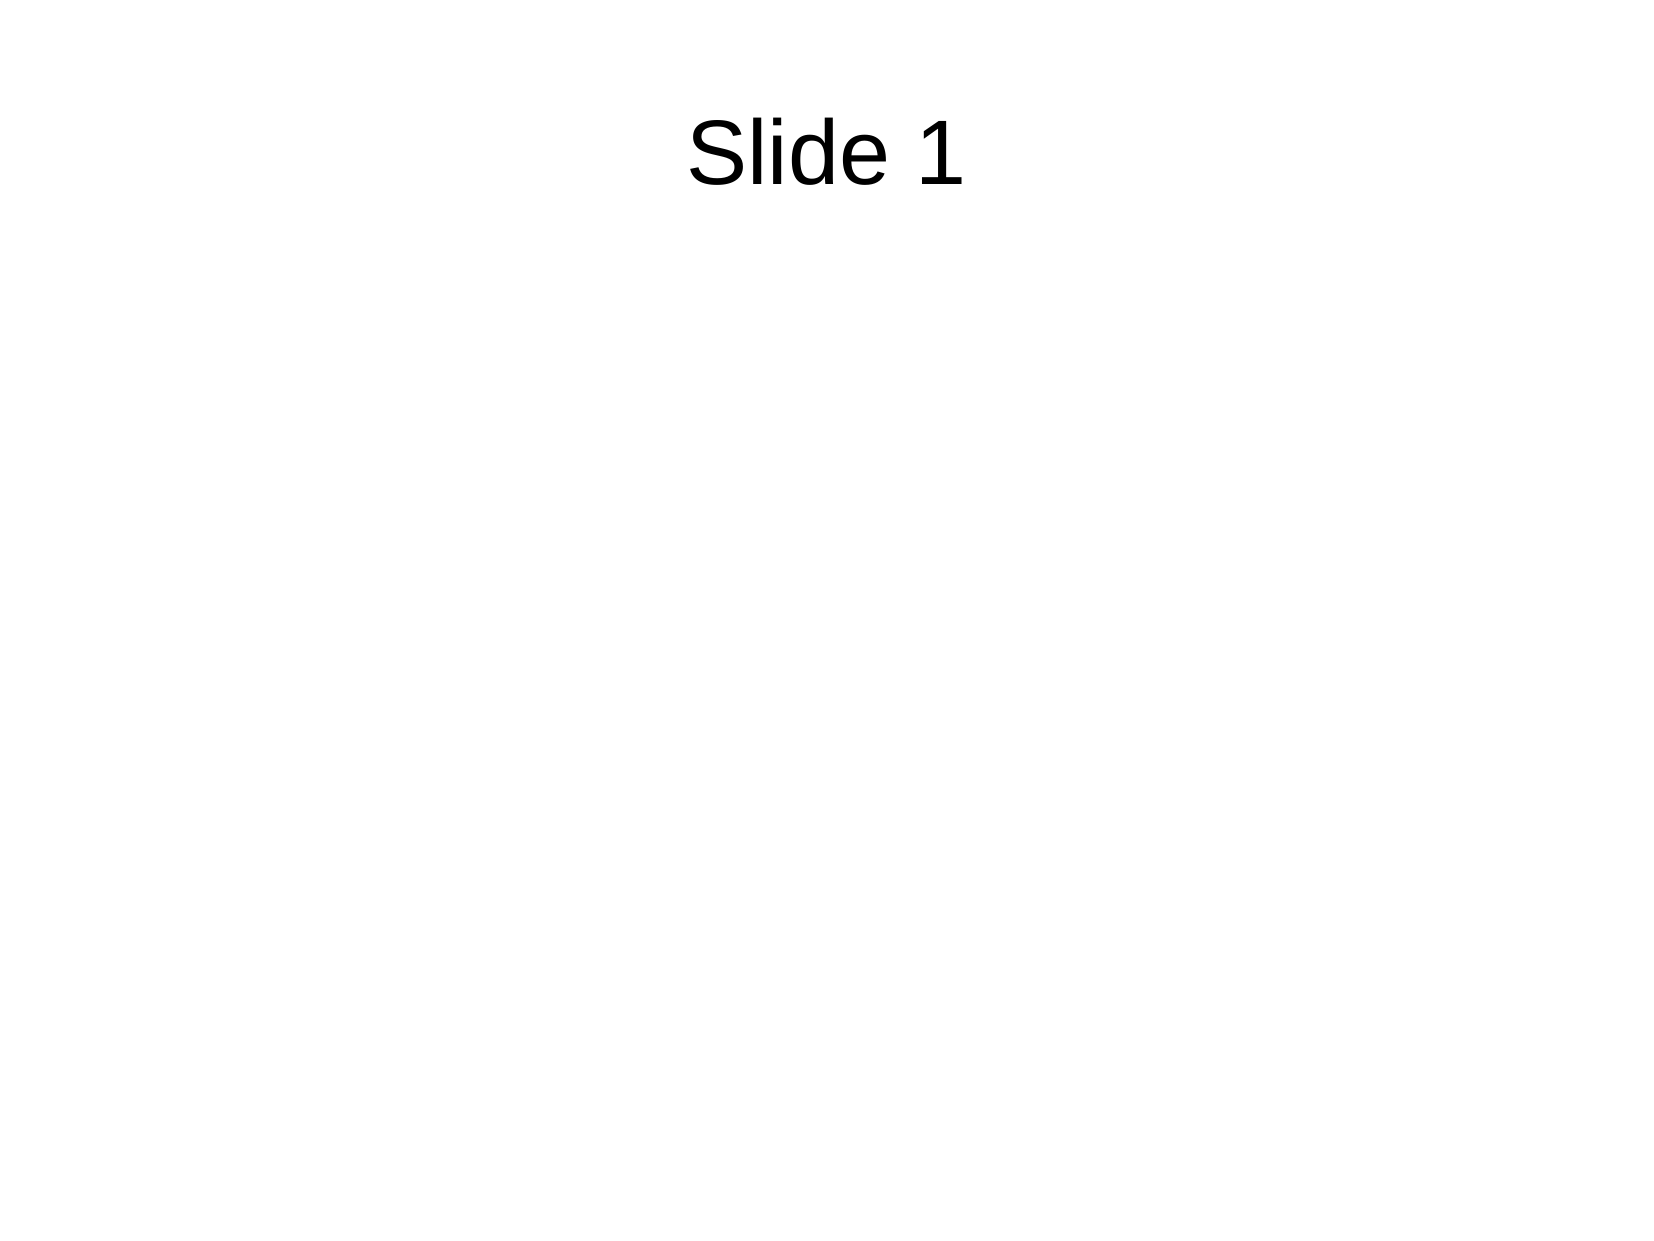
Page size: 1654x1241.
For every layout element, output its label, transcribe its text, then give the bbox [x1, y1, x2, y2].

title Slide 1 [82, 49, 1571, 257]
